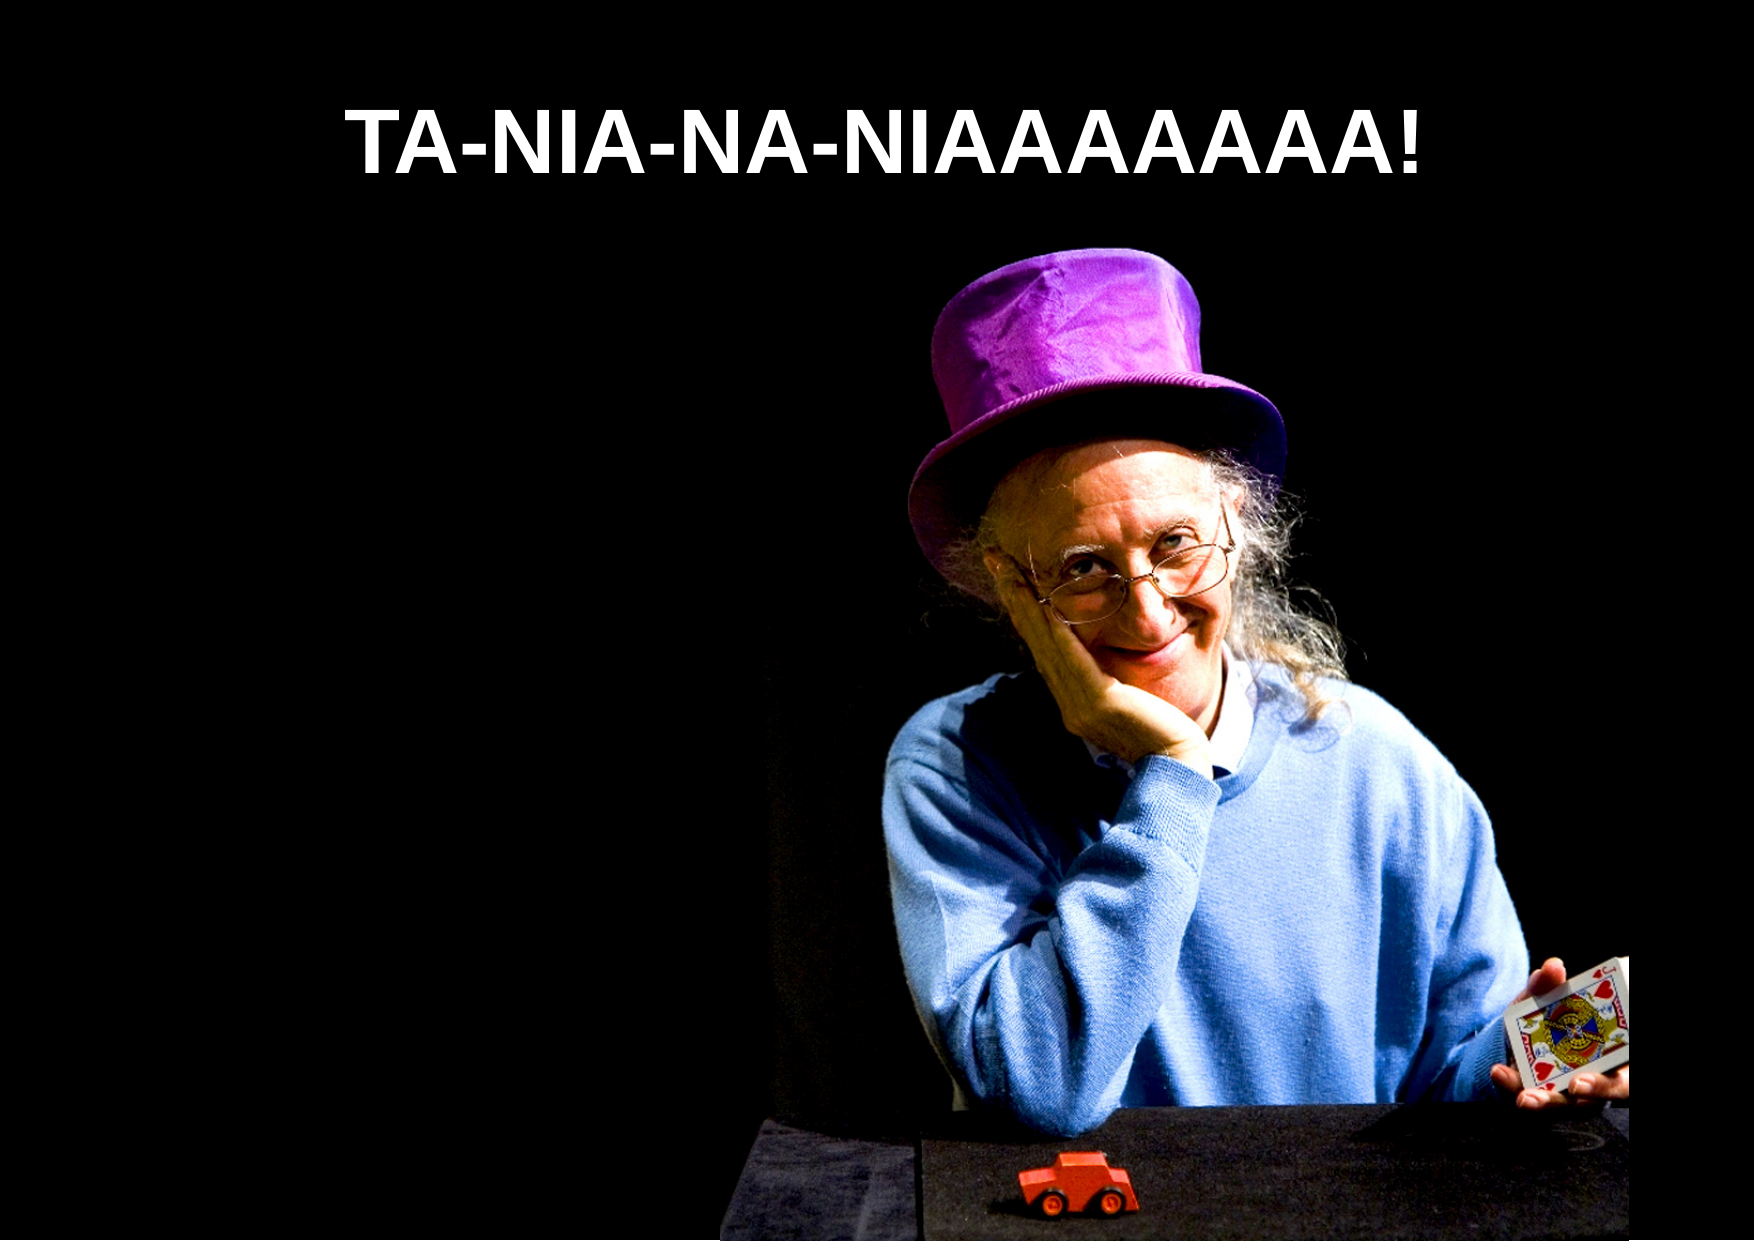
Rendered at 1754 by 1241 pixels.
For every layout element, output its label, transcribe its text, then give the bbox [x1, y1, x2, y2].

text_box TA-NIA-NA-NIAAAAAAA! [94, 82, 1678, 213]
picture [720, 222, 1629, 1241]
